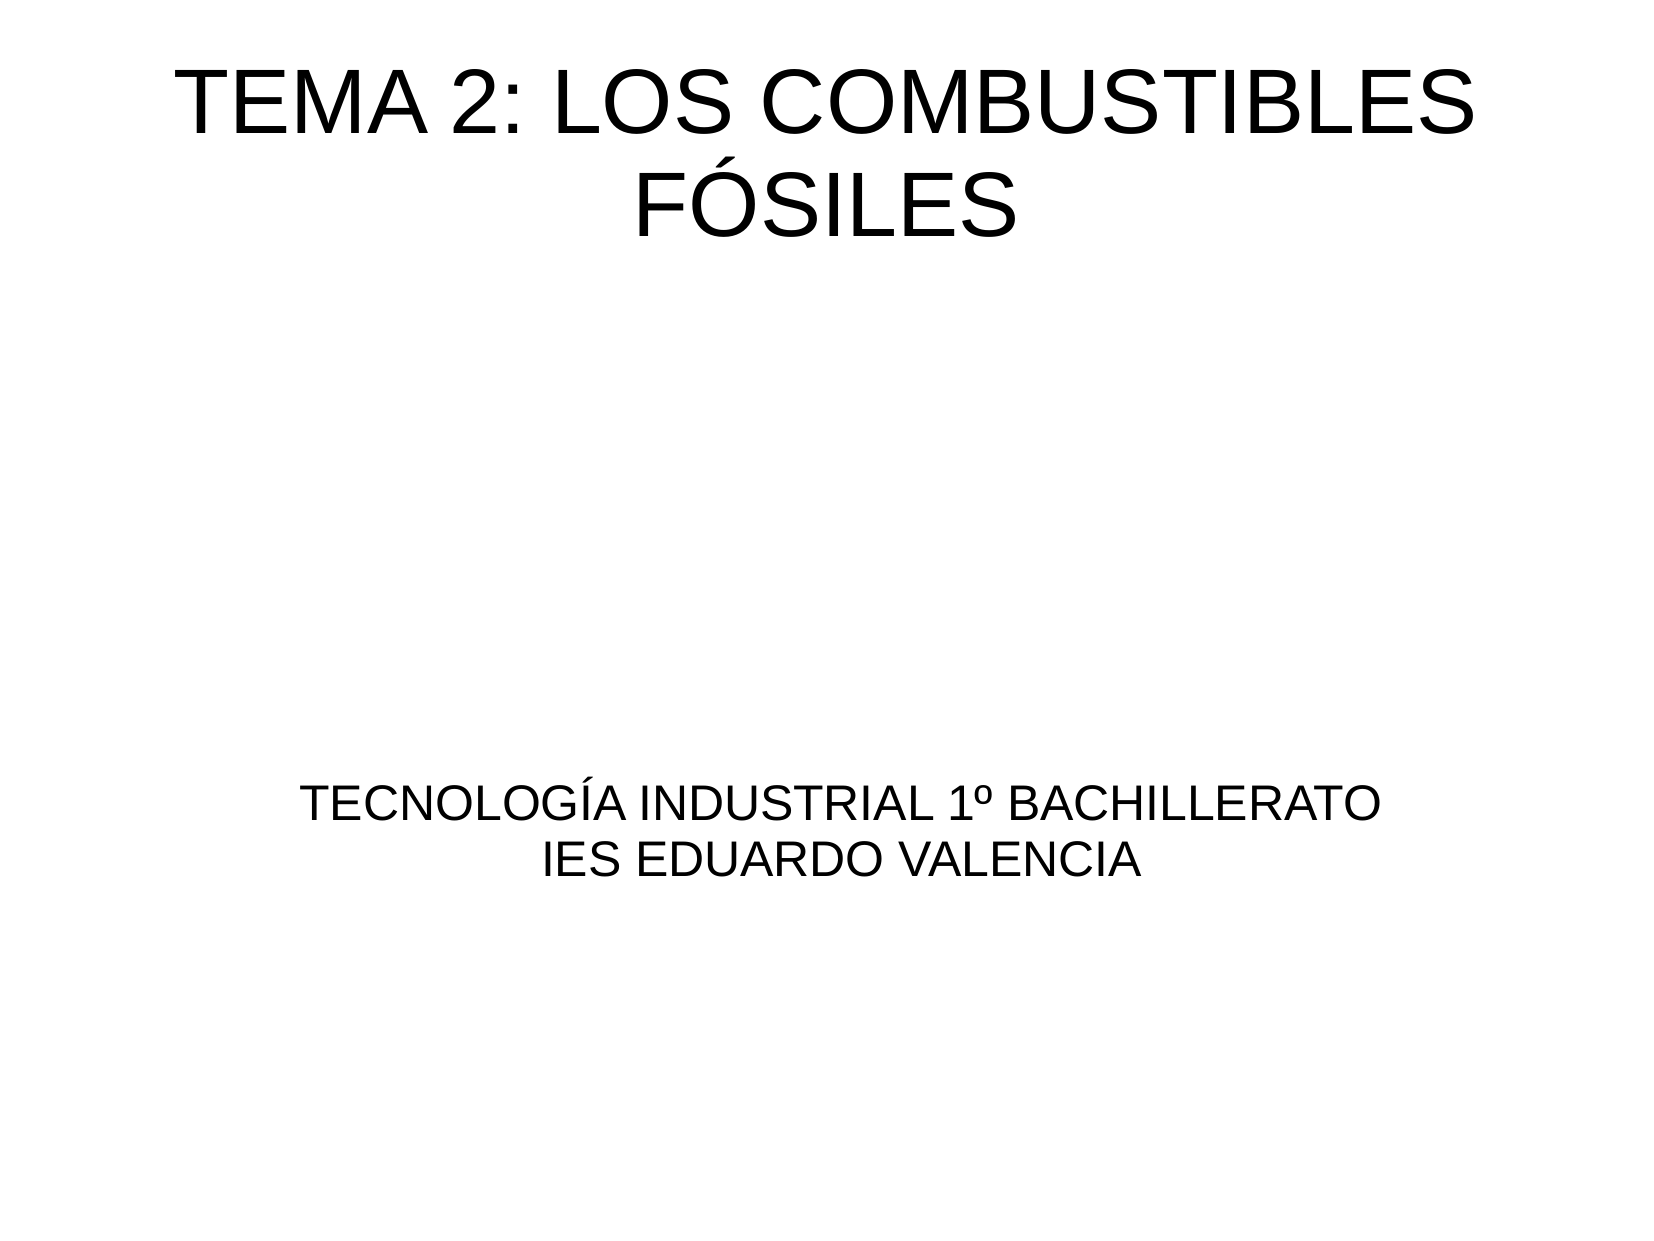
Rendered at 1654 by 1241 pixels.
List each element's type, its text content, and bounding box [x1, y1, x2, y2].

title TEMA 2: LOS COMBUSTIBLES FÓSILES [82, 50, 1571, 256]
text_box TECNOLOGÍA INDUSTRIAL 1º BACHILLERATO IES EDUARDO VALENCIA [177, 767, 1506, 895]
